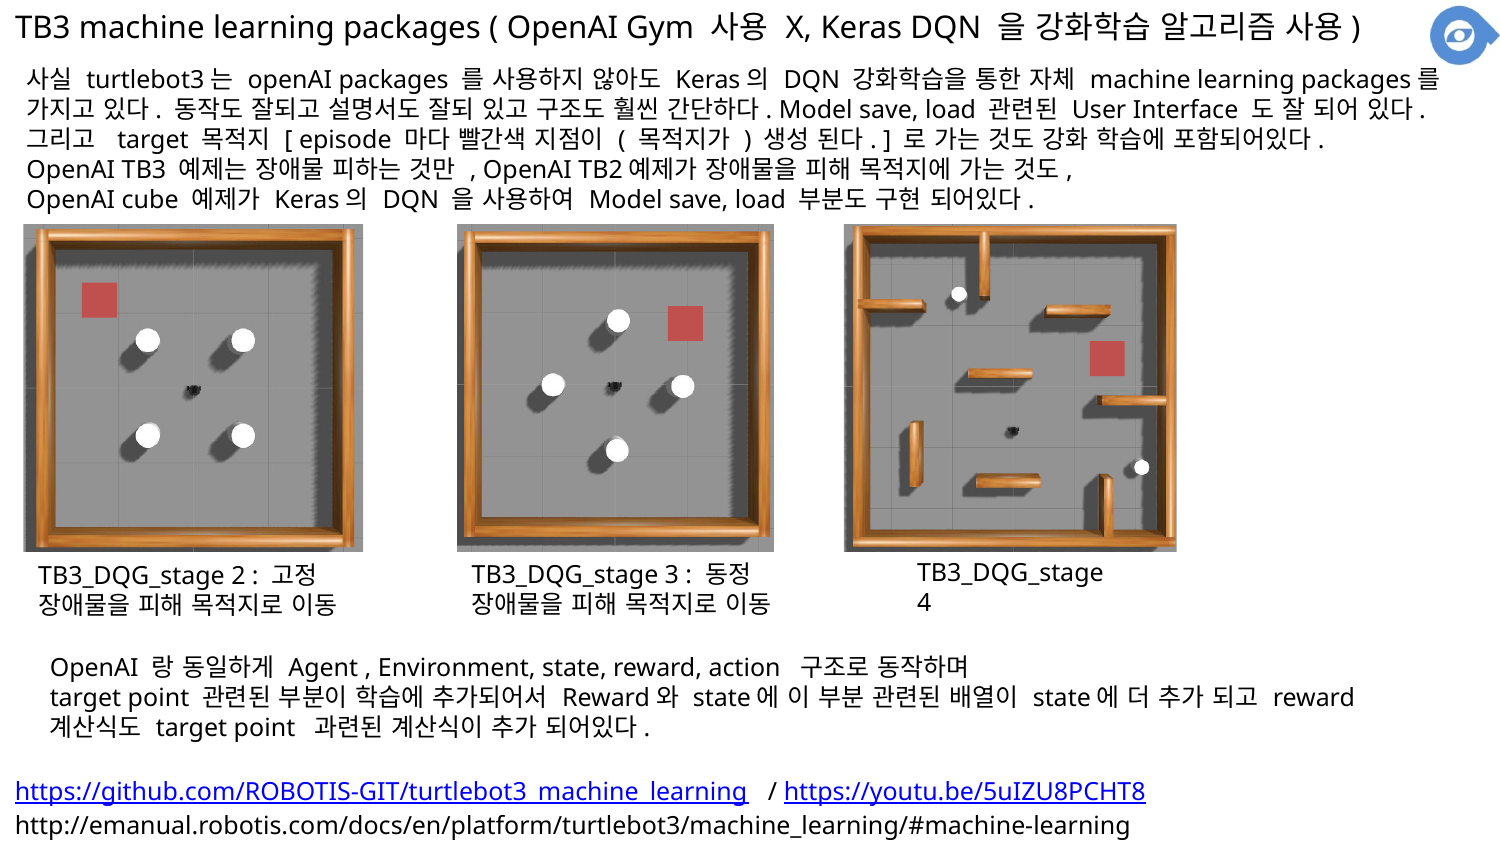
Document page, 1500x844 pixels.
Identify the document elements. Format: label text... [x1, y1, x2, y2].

text_box TB3_DQG_stage 2 : 고정 장애물을 피해 목적지로 이동 [23, 552, 364, 627]
picture [843, 224, 1177, 552]
text_box https://github.com/ROBOTIS-GIT/turtlebot3_machine_learning / https://youtu.be/5uIZU8PCHT8 http://emanual.robotis.com/docs/en/platform/turtlebot3/machine_learning/#machine-learning [0, 768, 1231, 844]
text_box TB3_DQG_stage 3 : 동정 장애물을 피해 목적지로 이동 [456, 550, 809, 626]
text_box [1089, 341, 1125, 377]
text_box TB3_DQG_stage 4 [902, 549, 1137, 624]
text_box OpenAI 랑 동일하게 Agent , Environment, state, reward, action 구조로 동작하며 target point 관련된 부분이 학습에 추가되어서 Reward와 state에 이 부분 관련된 배열이 state에 더 추가 되고 reward 계산식도 target point 과련된 계산식이 추가 되어있다. [35, 644, 1453, 749]
picture [1430, 0, 1500, 70]
picture [457, 224, 774, 550]
picture [23, 224, 364, 552]
text_box [667, 306, 703, 341]
text_box [81, 282, 117, 318]
text_box TB3 machine learning packages ( OpenAI Gym 사용 X, Keras DQN 을 강화학습 알고리즘 사용) [0, 0, 1406, 53]
text_box 사실 turtlebot3는 openAI packages 를 사용하지 않아도 Keras의 DQN 강화학습을 통한 자체 machine learning packages를 가지고 있다. 동작도 잘되고 설명서도 잘되 있고 구조도 훨씬 간단하다. Model save, load 관련된 User Interface 도 잘 되어 있다. 그리고 target 목적지 [ episode 마다 빨간색 지점이 ( 목적지가 ) 생성 된다. ] 로 가는 것도 강화 학습에 포함되어있다. OpenAI TB3 예제는 장애물 피하는 것만 , OpenAI TB2예제가 장애물을 피해 목적지에 가는 것도, OpenAI cube 예제가 Keras의 DQN 을 사용하여 Model save, load 부분도 구현 되어있다. [11, 55, 1488, 221]
